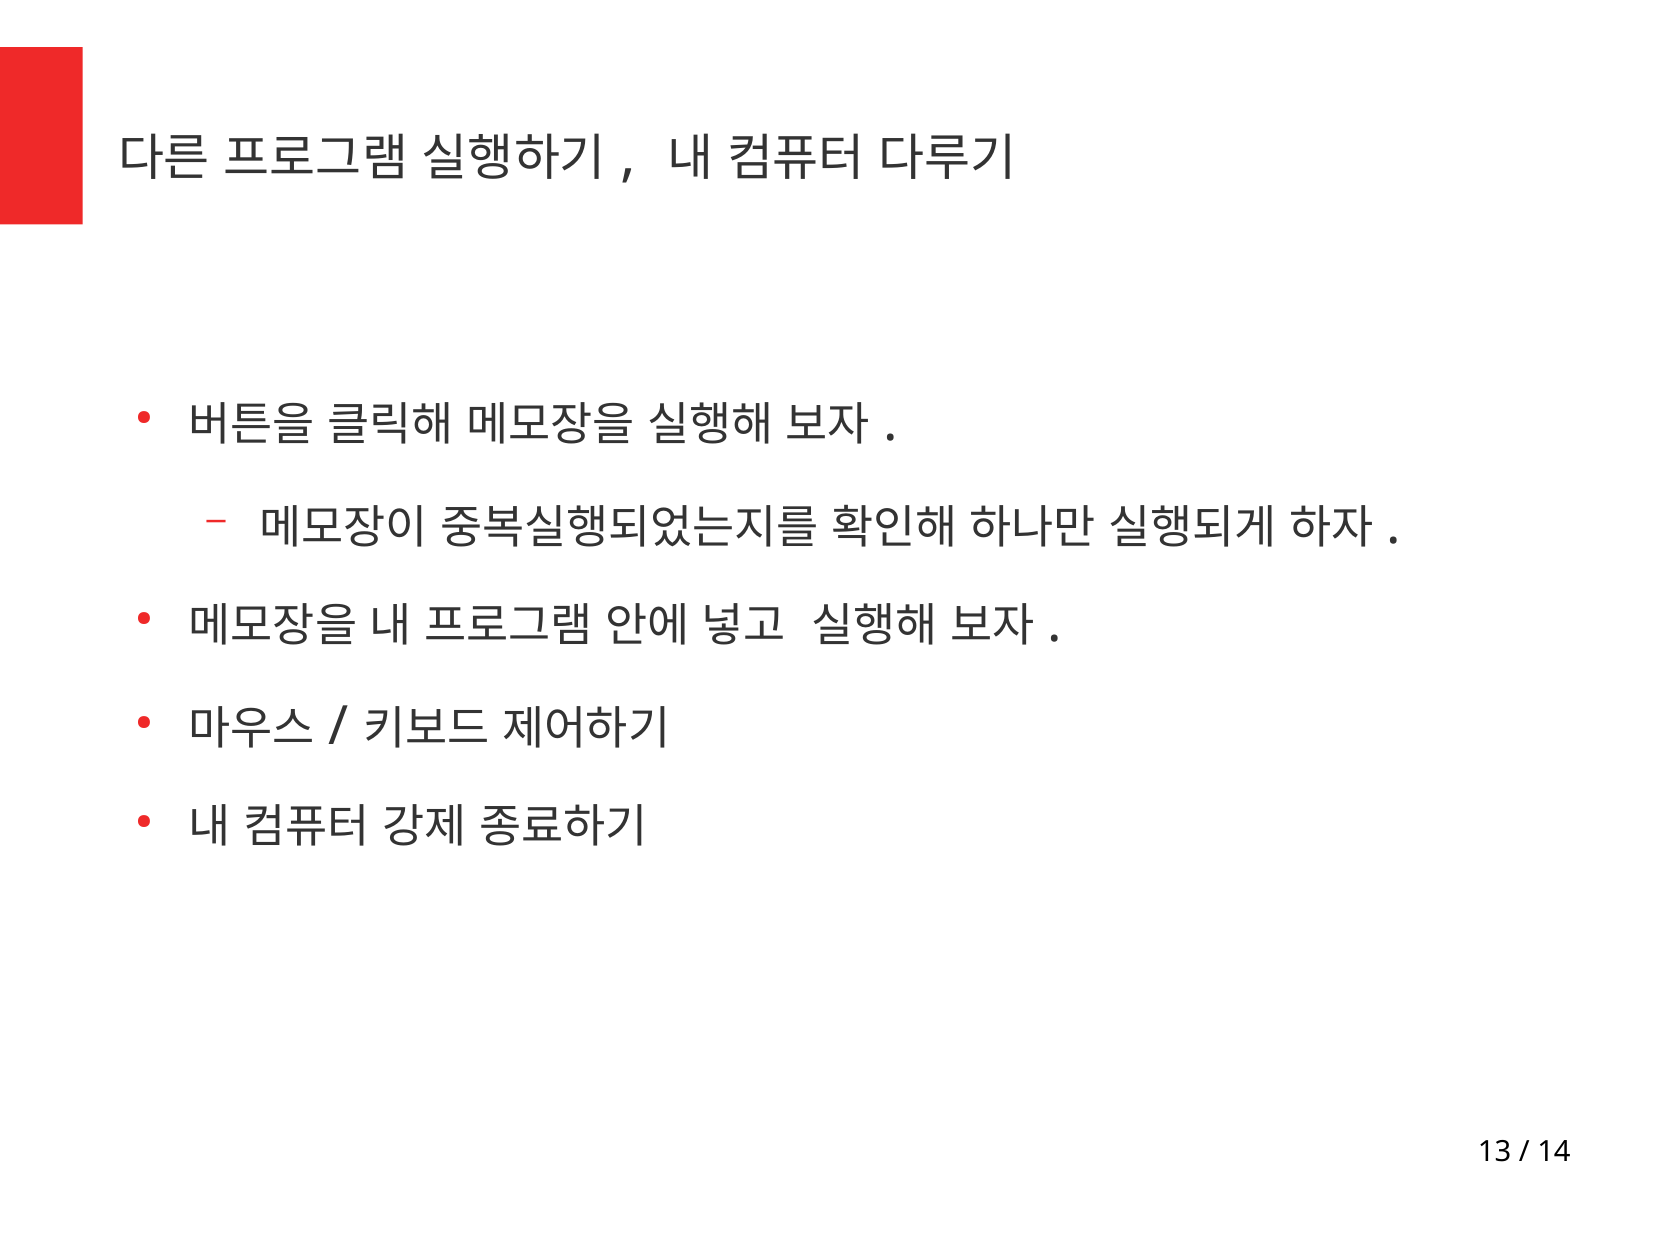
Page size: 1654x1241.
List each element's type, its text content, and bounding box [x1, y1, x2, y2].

list 버튼을 클릭해 메모장을 실행해 보자. 메모장이 중복실행되었는지를 확인해 하나만 실행되게 하자. 메모장을 내 프로그램 안에 넣고 실행해 보자. 마우스/키보드 제어하기 내 컴퓨터 강제 종료하기 [118, 381, 1536, 1102]
title 다른 프로그램 실행하기, 내 컴퓨터 다루기 [118, 49, 1571, 257]
